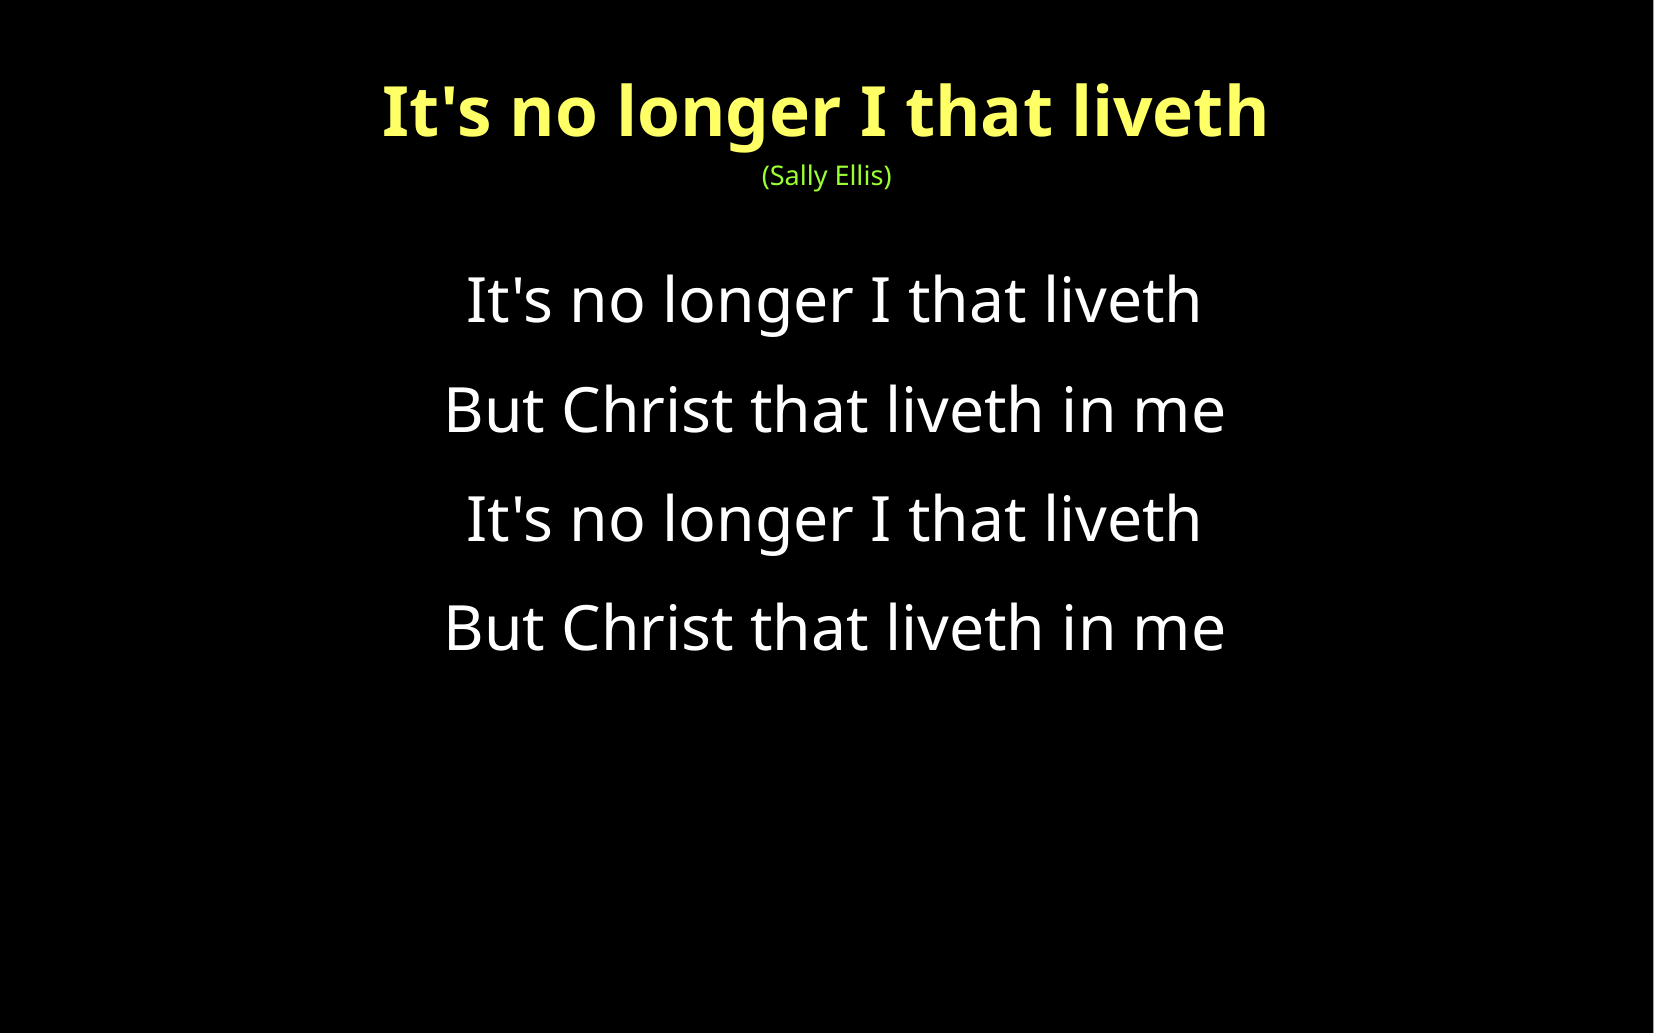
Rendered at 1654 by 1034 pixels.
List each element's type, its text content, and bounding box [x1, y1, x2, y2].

title It's no longer I that liveth (Sally Ellis) [0, 41, 1654, 214]
list It's no longer I that liveth But Christ that liveth in me It's no longer I that liveth But Christ that liveth in me [0, 255, 1654, 856]
